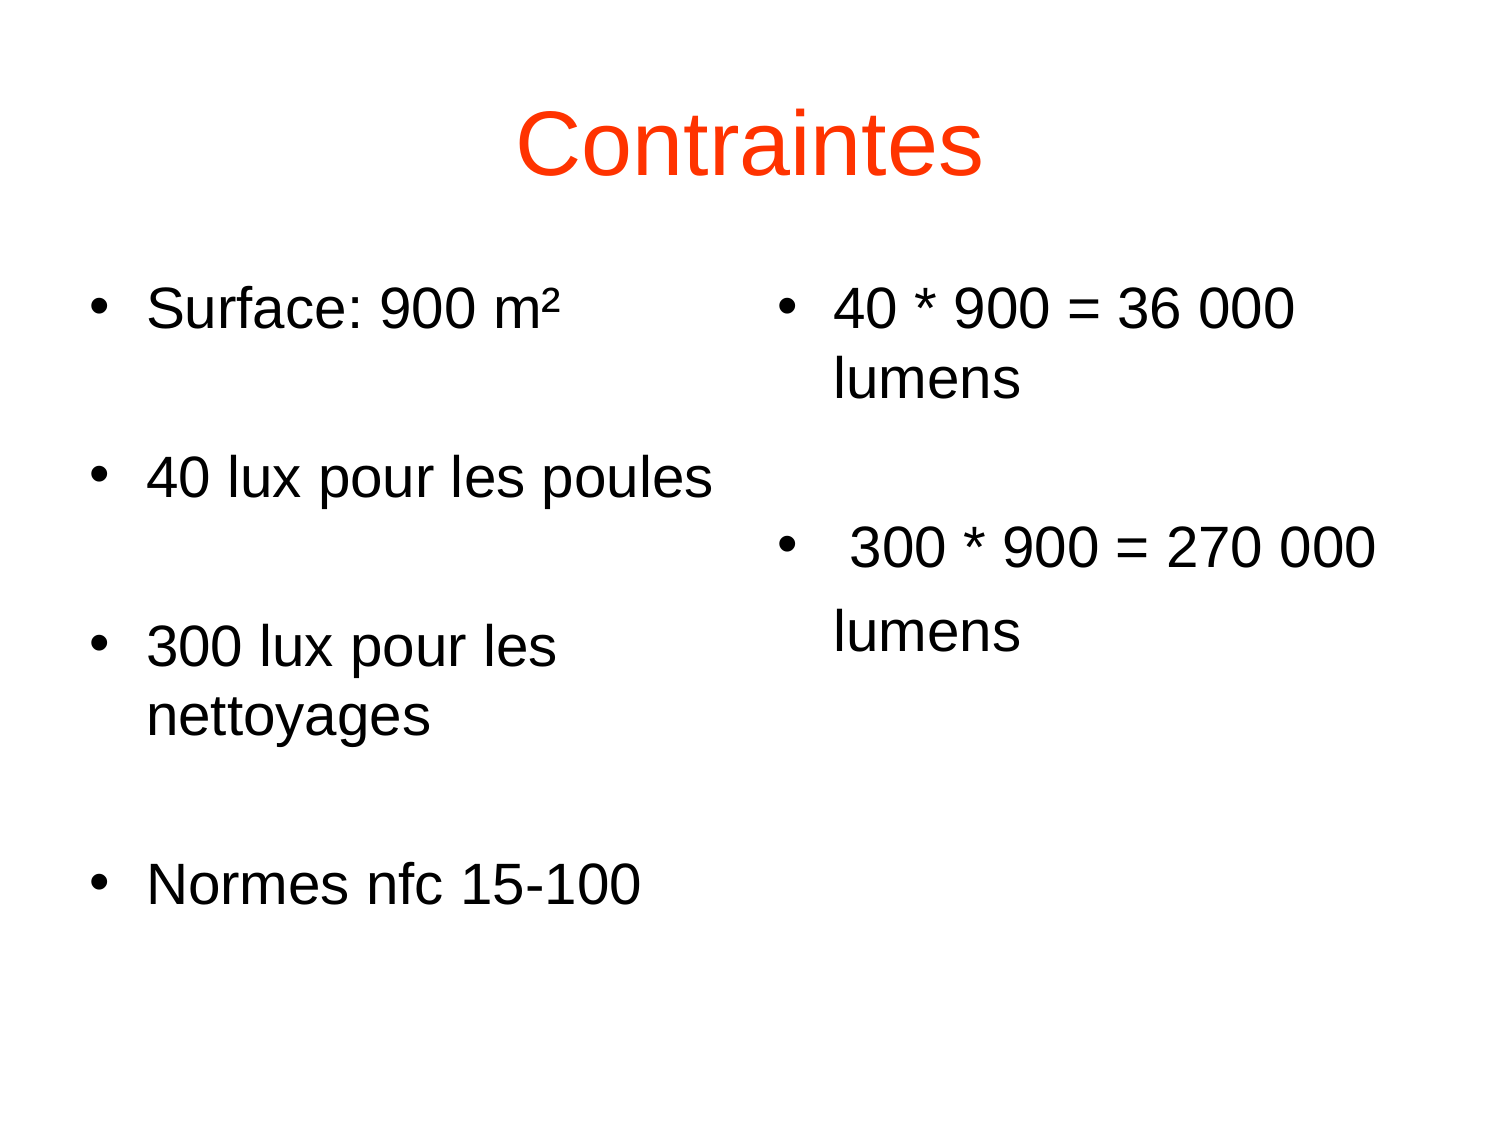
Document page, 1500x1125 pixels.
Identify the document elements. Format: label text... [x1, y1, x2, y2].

list 40 * 900 = 36 000 lumens 300 * 900 = 270 000 lumens [762, 262, 1426, 1005]
title Contraintes [75, 45, 1426, 233]
list Surface: 900 m² 40 lux pour les poules 300 lux pour les nettoyages Normes nfc 15-100 [75, 262, 738, 1005]
